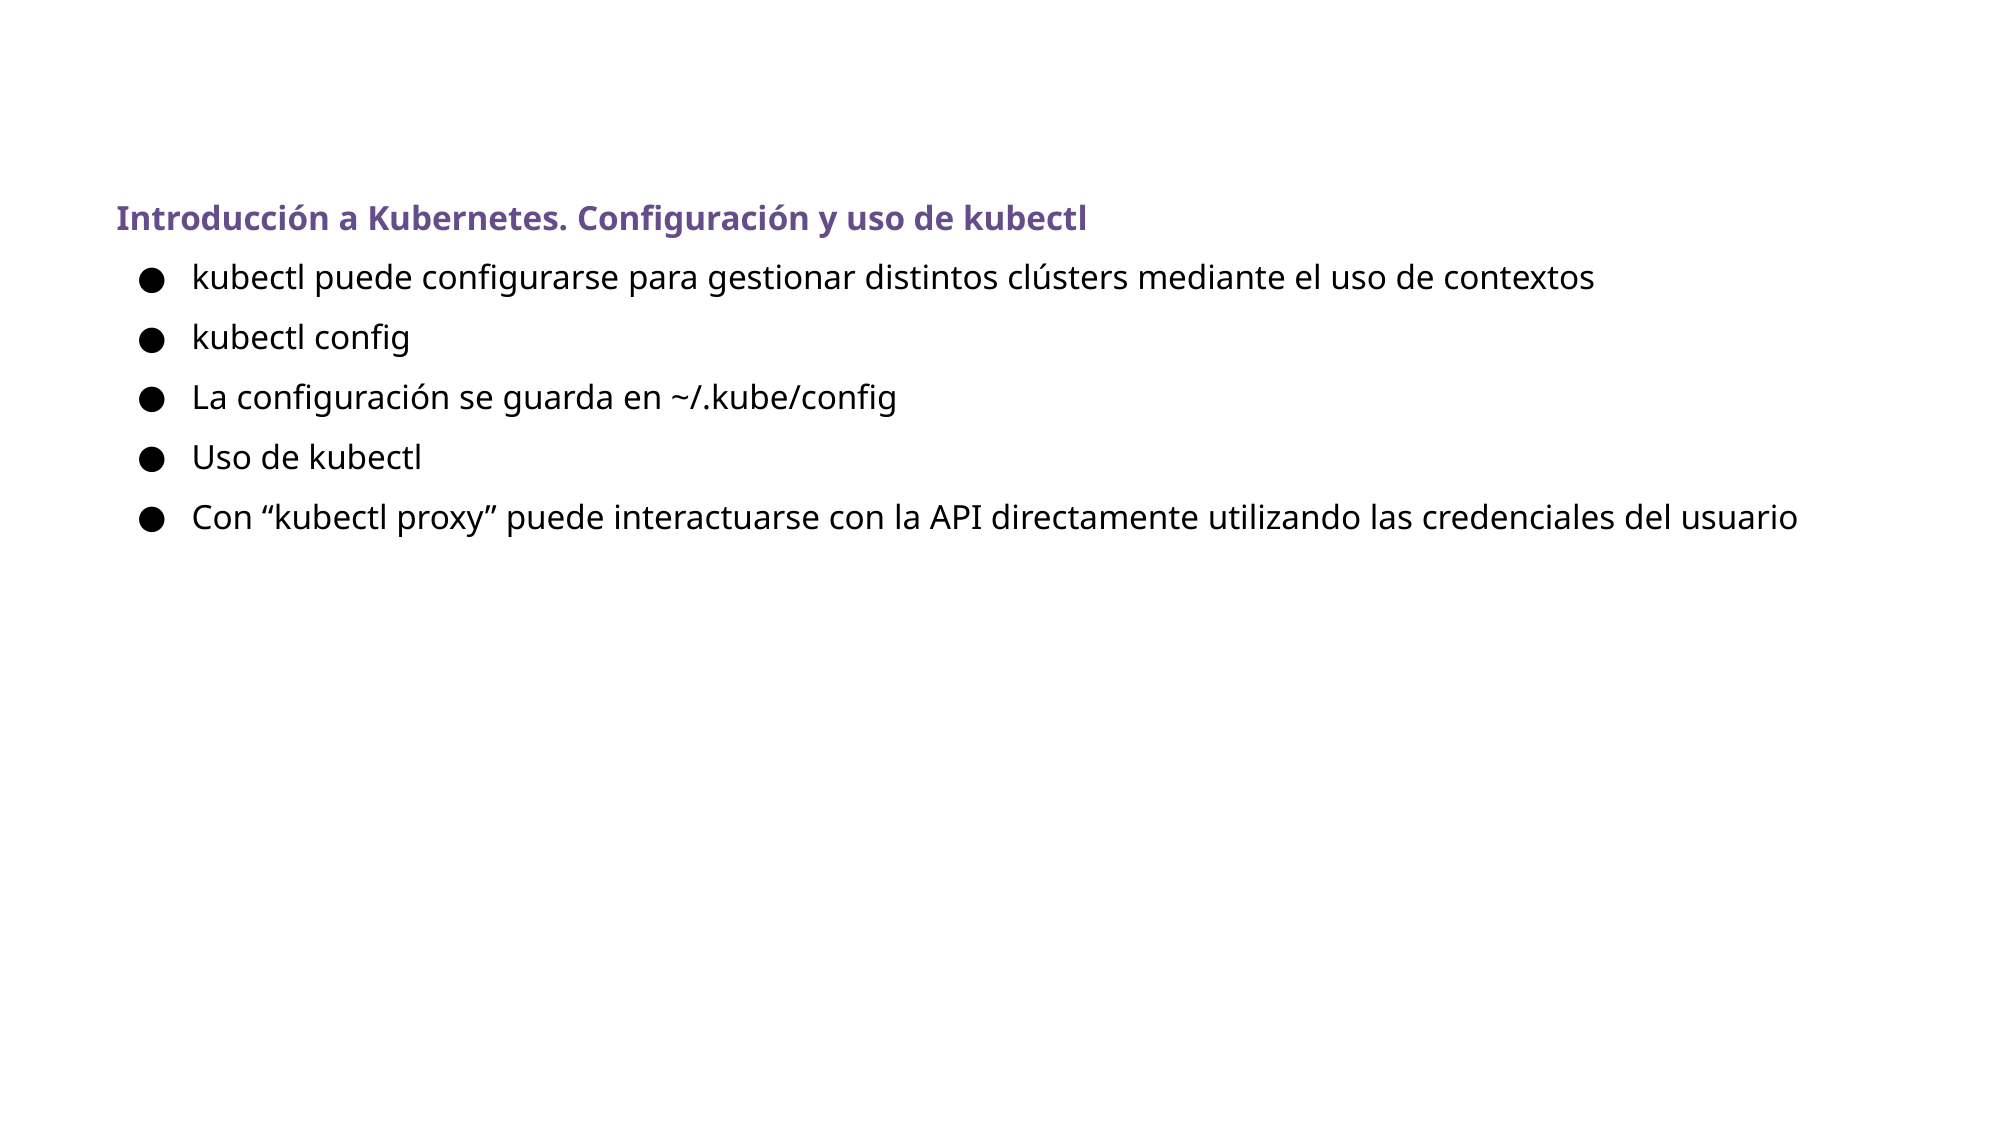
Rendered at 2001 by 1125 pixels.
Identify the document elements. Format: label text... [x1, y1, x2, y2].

text_box Introducción a Kubernetes. Configuración y uso de kubectl kubectl puede configurarse para gestionar distintos clústers mediante el uso de contextos kubectl config La configuración se guarda en ~/.kube/config Uso de kubectl Con “kubectl proxy” puede interactuarse con la API directamente utilizando las credenciales del usuario [101, 169, 1977, 382]
